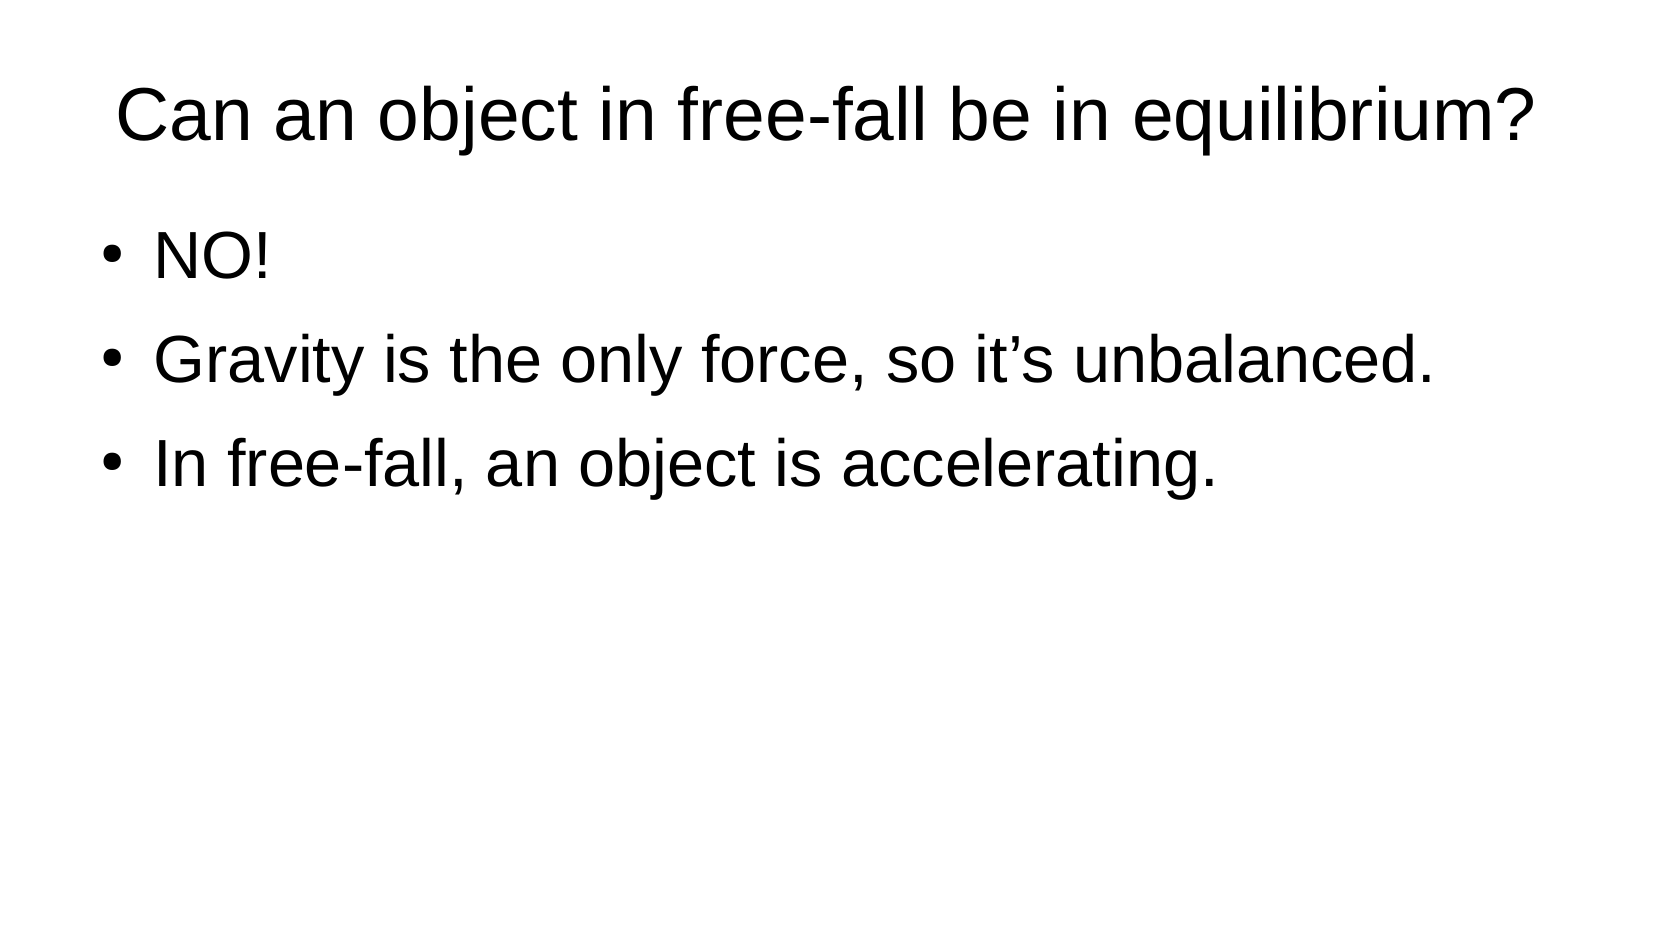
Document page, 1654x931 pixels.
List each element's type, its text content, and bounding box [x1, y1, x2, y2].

title Can an object in free-fall be in equilibrium? [82, 37, 1571, 193]
list NO! Gravity is the only force, so it’s unbalanced. In free-fall, an object is accelerating. [82, 217, 1571, 758]
